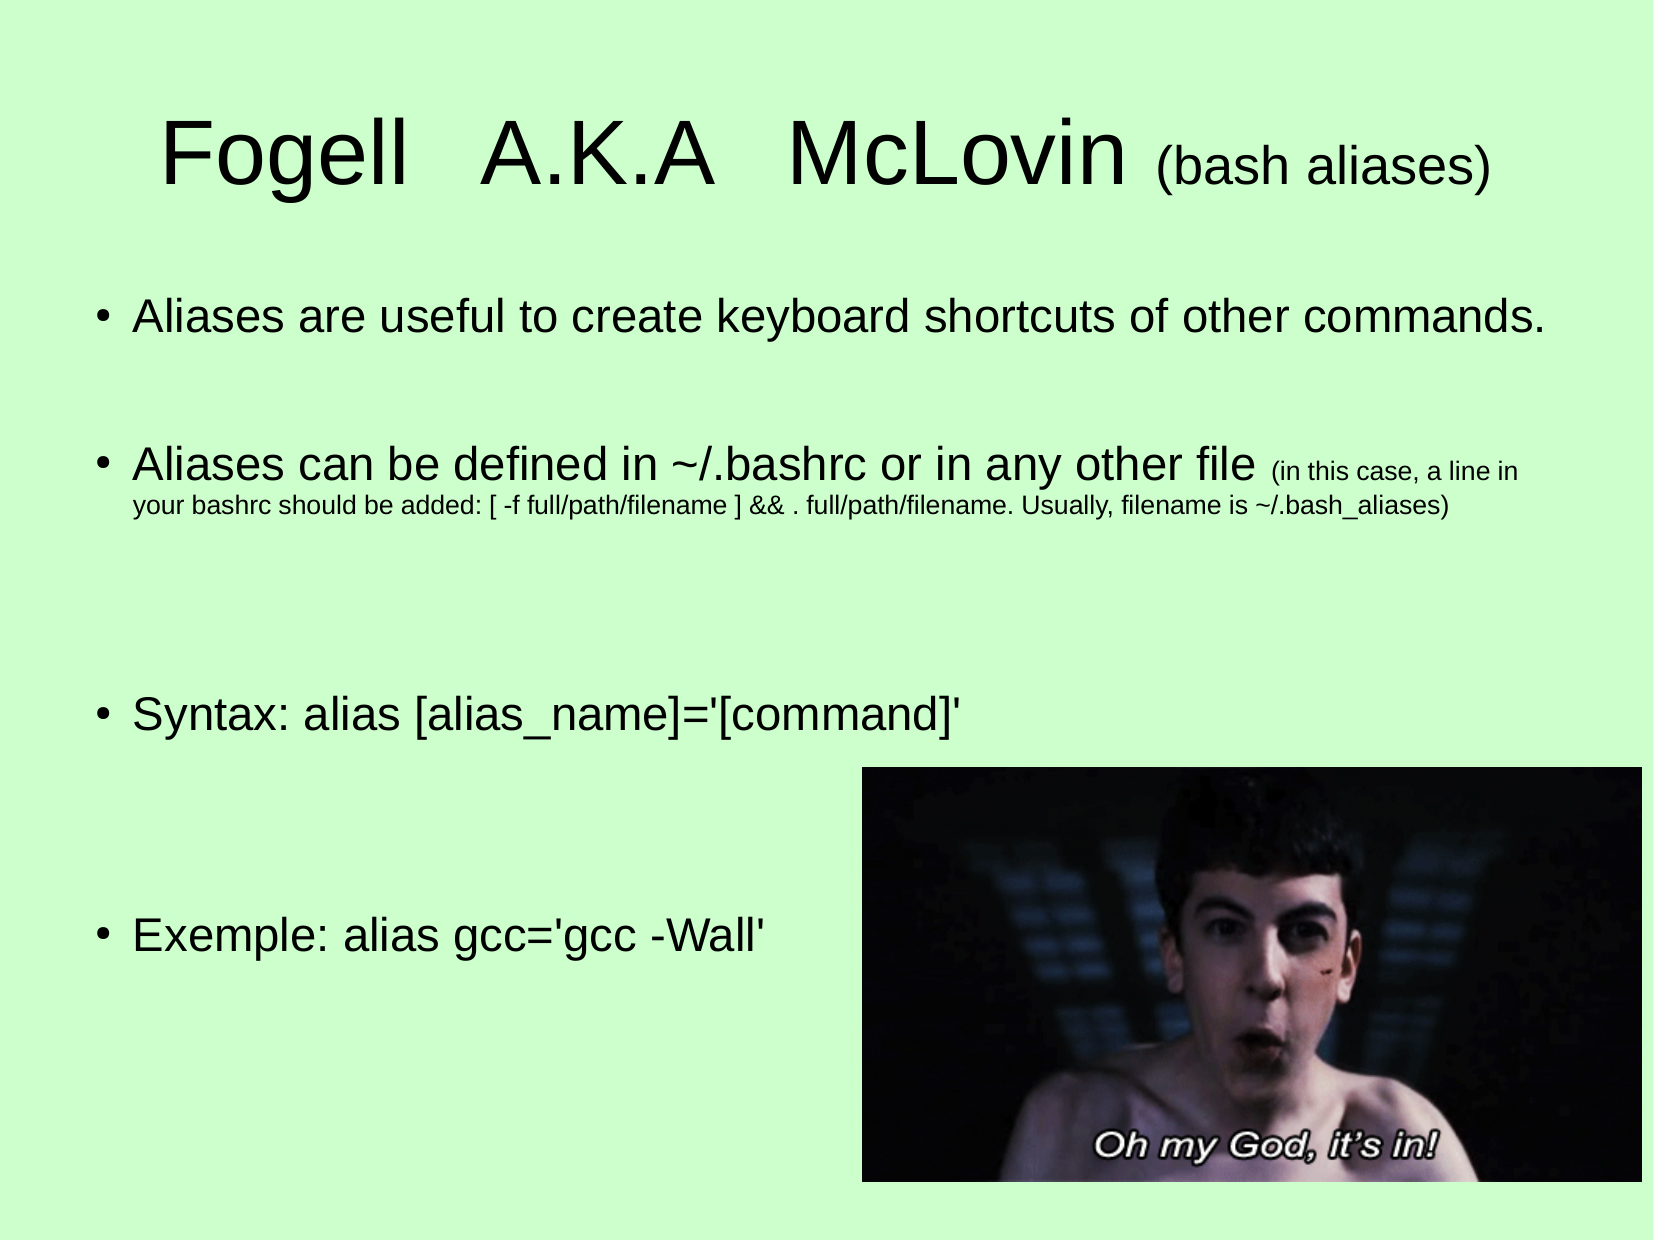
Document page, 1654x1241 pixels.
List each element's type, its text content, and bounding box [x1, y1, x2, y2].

picture [862, 767, 1642, 1182]
title Fogell A.K.A McLovin (bash aliases) [82, 49, 1571, 257]
list Aliases are useful to create keyboard shortcuts of other commands. Aliases can be defined in ~/.bashrc or in any other file (in this case, a line in your bashrc should be added: [ -f full/path/filename ] && . full/path/filename. Usually, filename is ~/.bash_aliases) Syntax: alias [alias_name]='[command]' Exemple: alias gcc='gcc -Wall' [82, 290, 1571, 1010]
